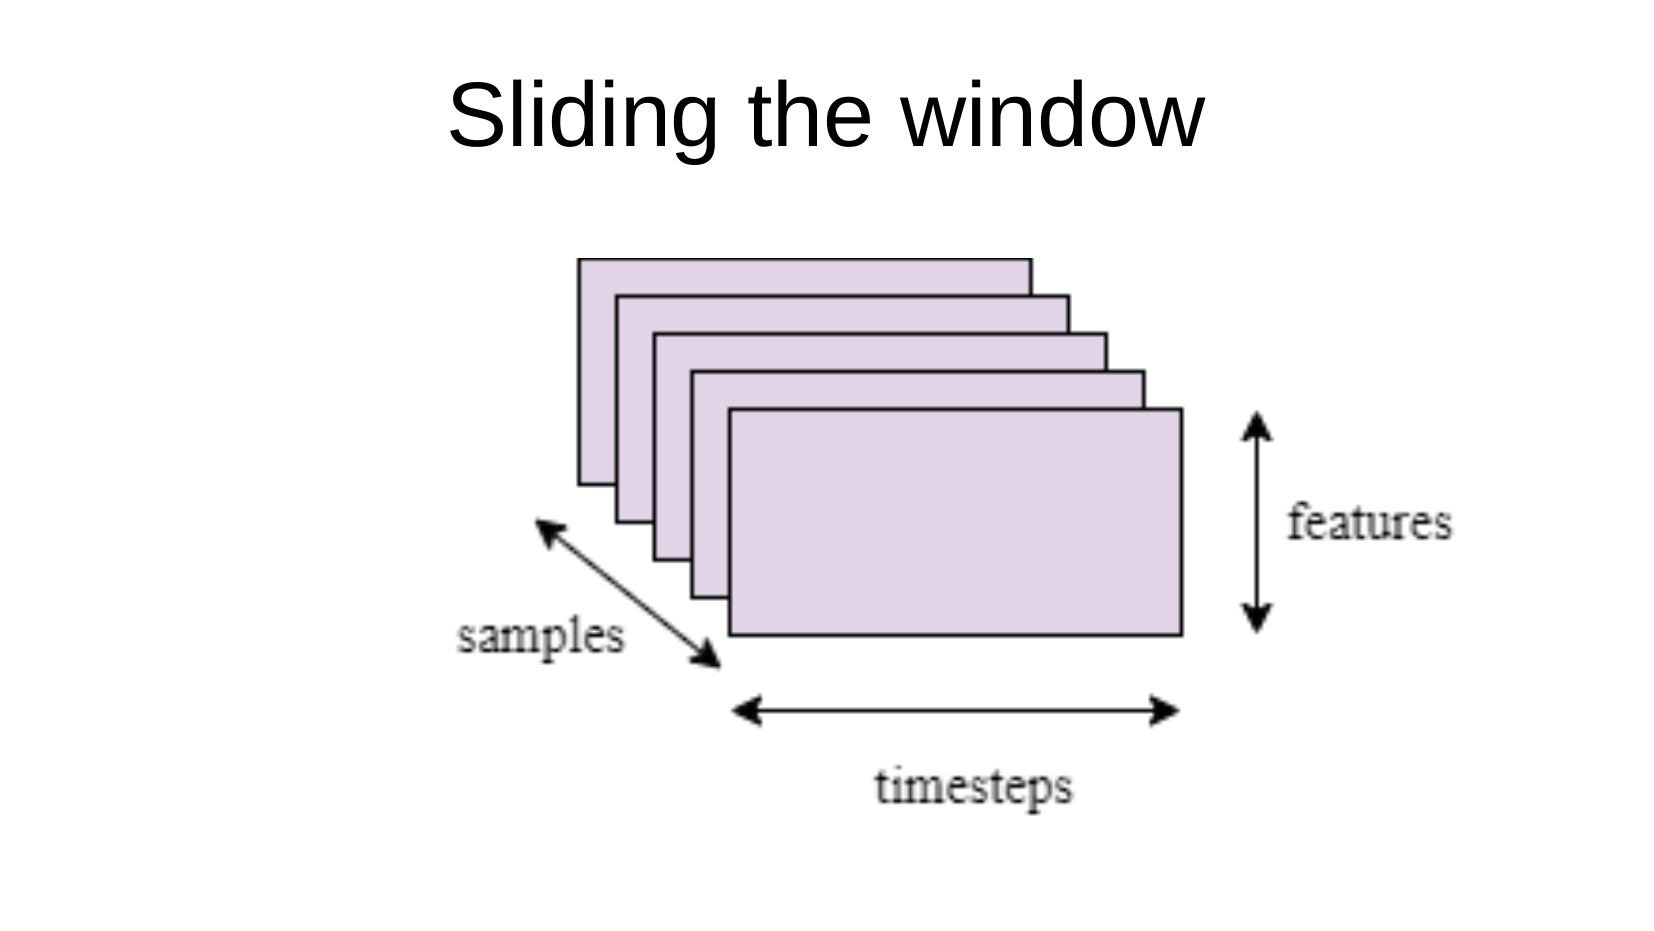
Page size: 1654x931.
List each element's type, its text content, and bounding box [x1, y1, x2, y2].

title Sliding the window [82, 37, 1571, 193]
picture [428, 258, 1486, 827]
